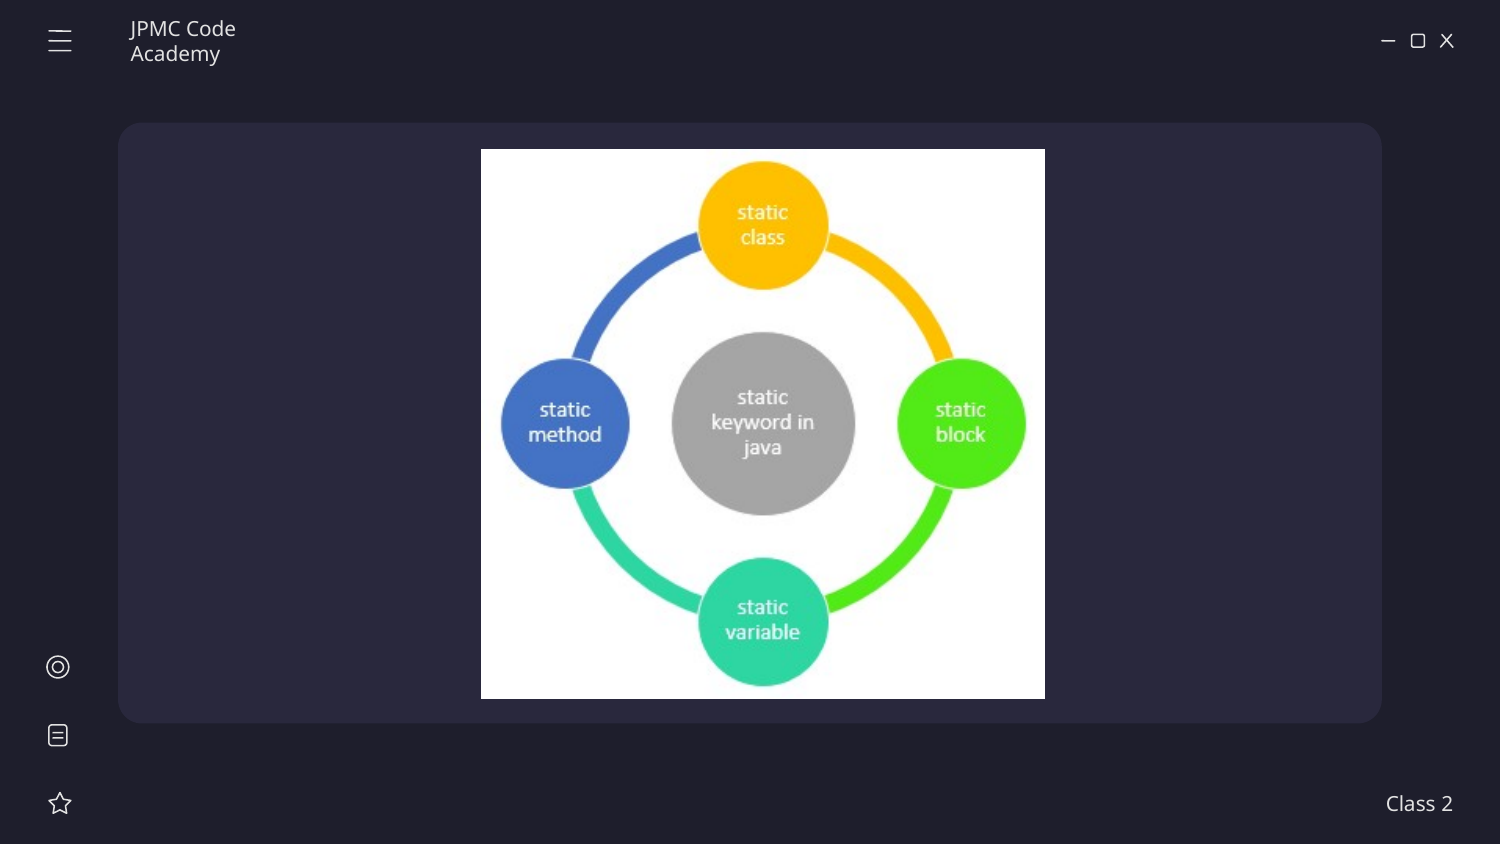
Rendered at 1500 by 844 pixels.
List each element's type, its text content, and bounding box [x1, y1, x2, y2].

picture [481, 149, 1045, 699]
subtitle Class 2 [1278, 780, 1453, 826]
subtitle JPMC Code Academy [130, 18, 306, 64]
